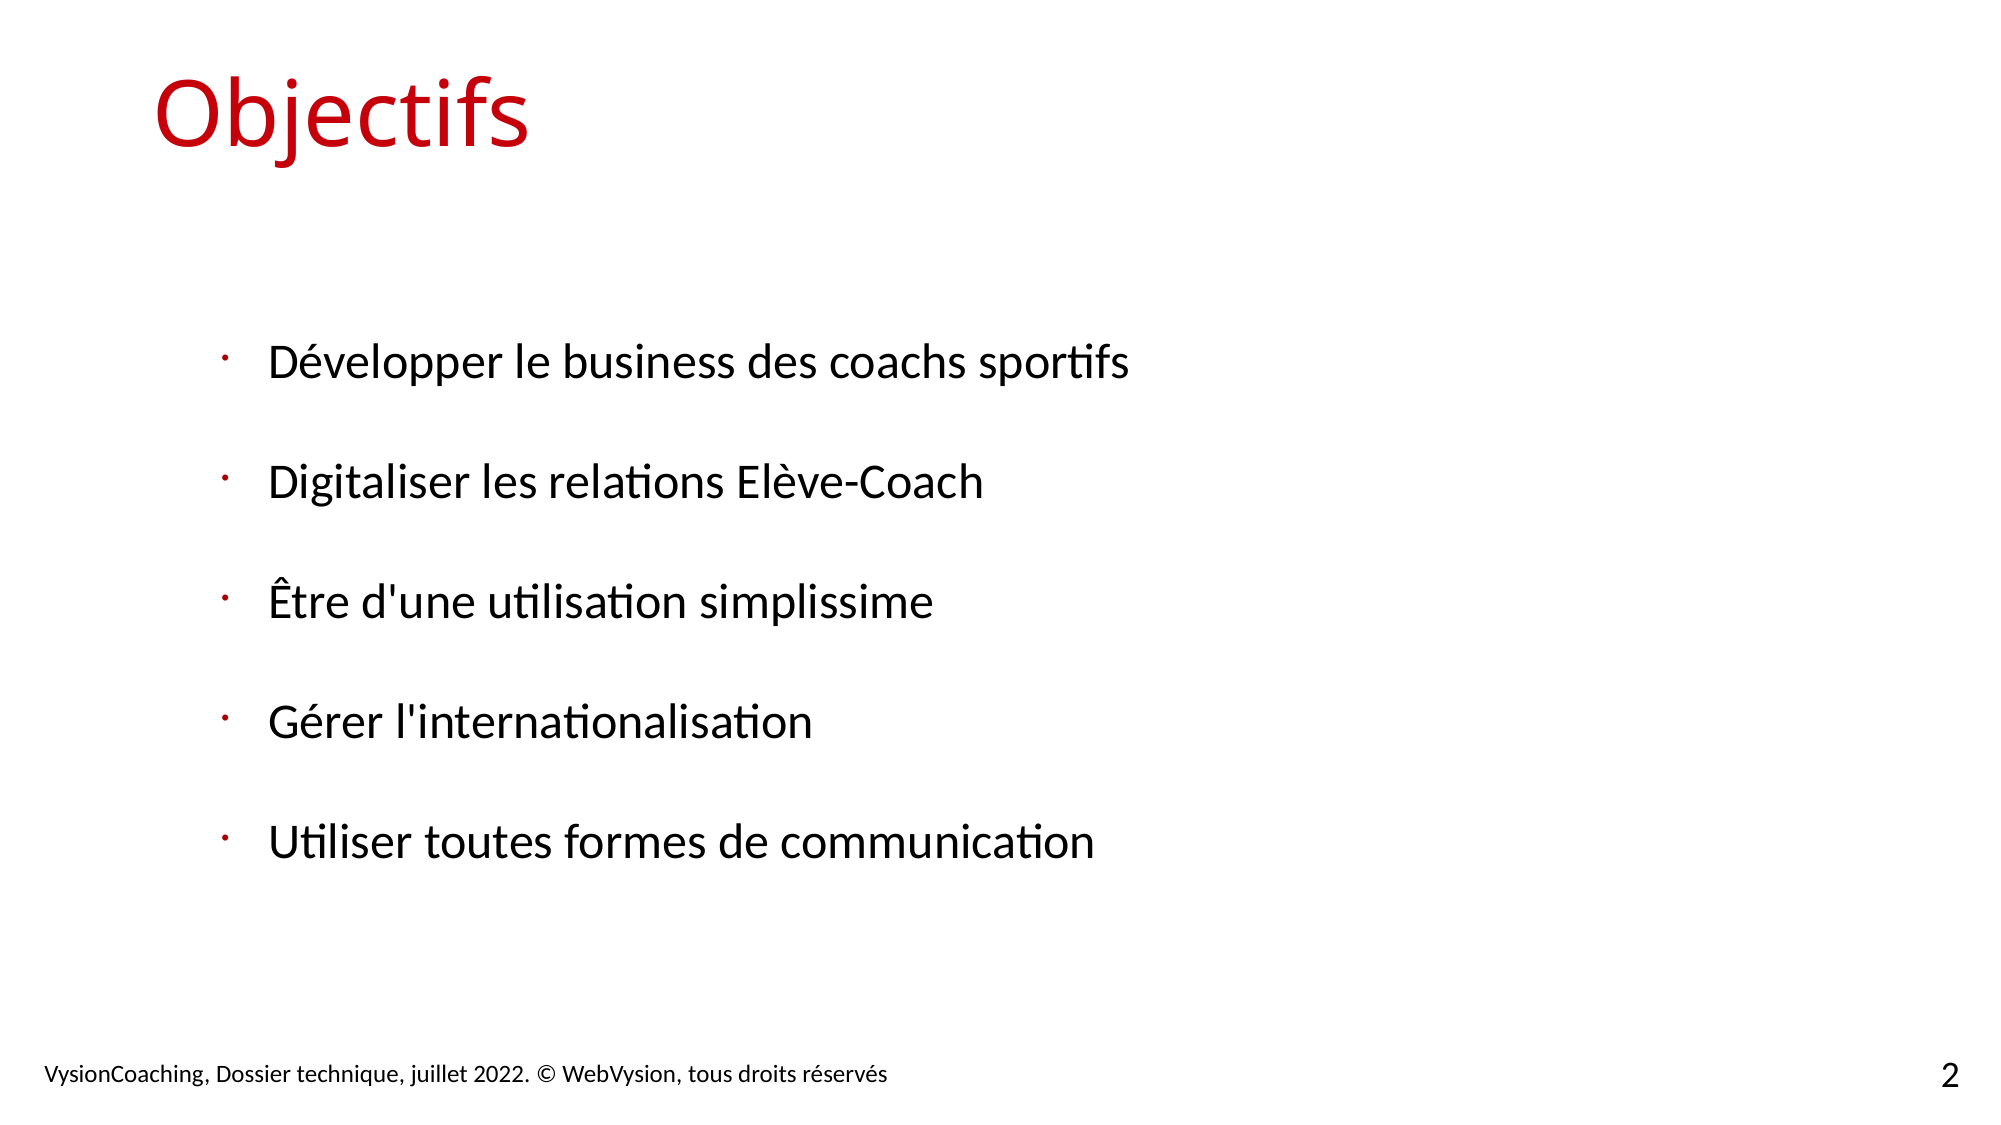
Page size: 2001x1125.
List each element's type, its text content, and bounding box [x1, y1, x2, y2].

title Objectifs [137, 59, 1863, 278]
text_box Développer le business des coachs sportifs Digitaliser les relations Elève-Coach Être d'une utilisation simplissime Gérer l'internationalisation Utiliser toutes formes de communication [206, 260, 1807, 876]
slide_number <numéro> [1524, 1042, 1975, 1103]
footer VysionCoaching, Dossier technique, juillet 2022. © WebVysion, tous droits réservés [29, 1042, 1335, 1103]
